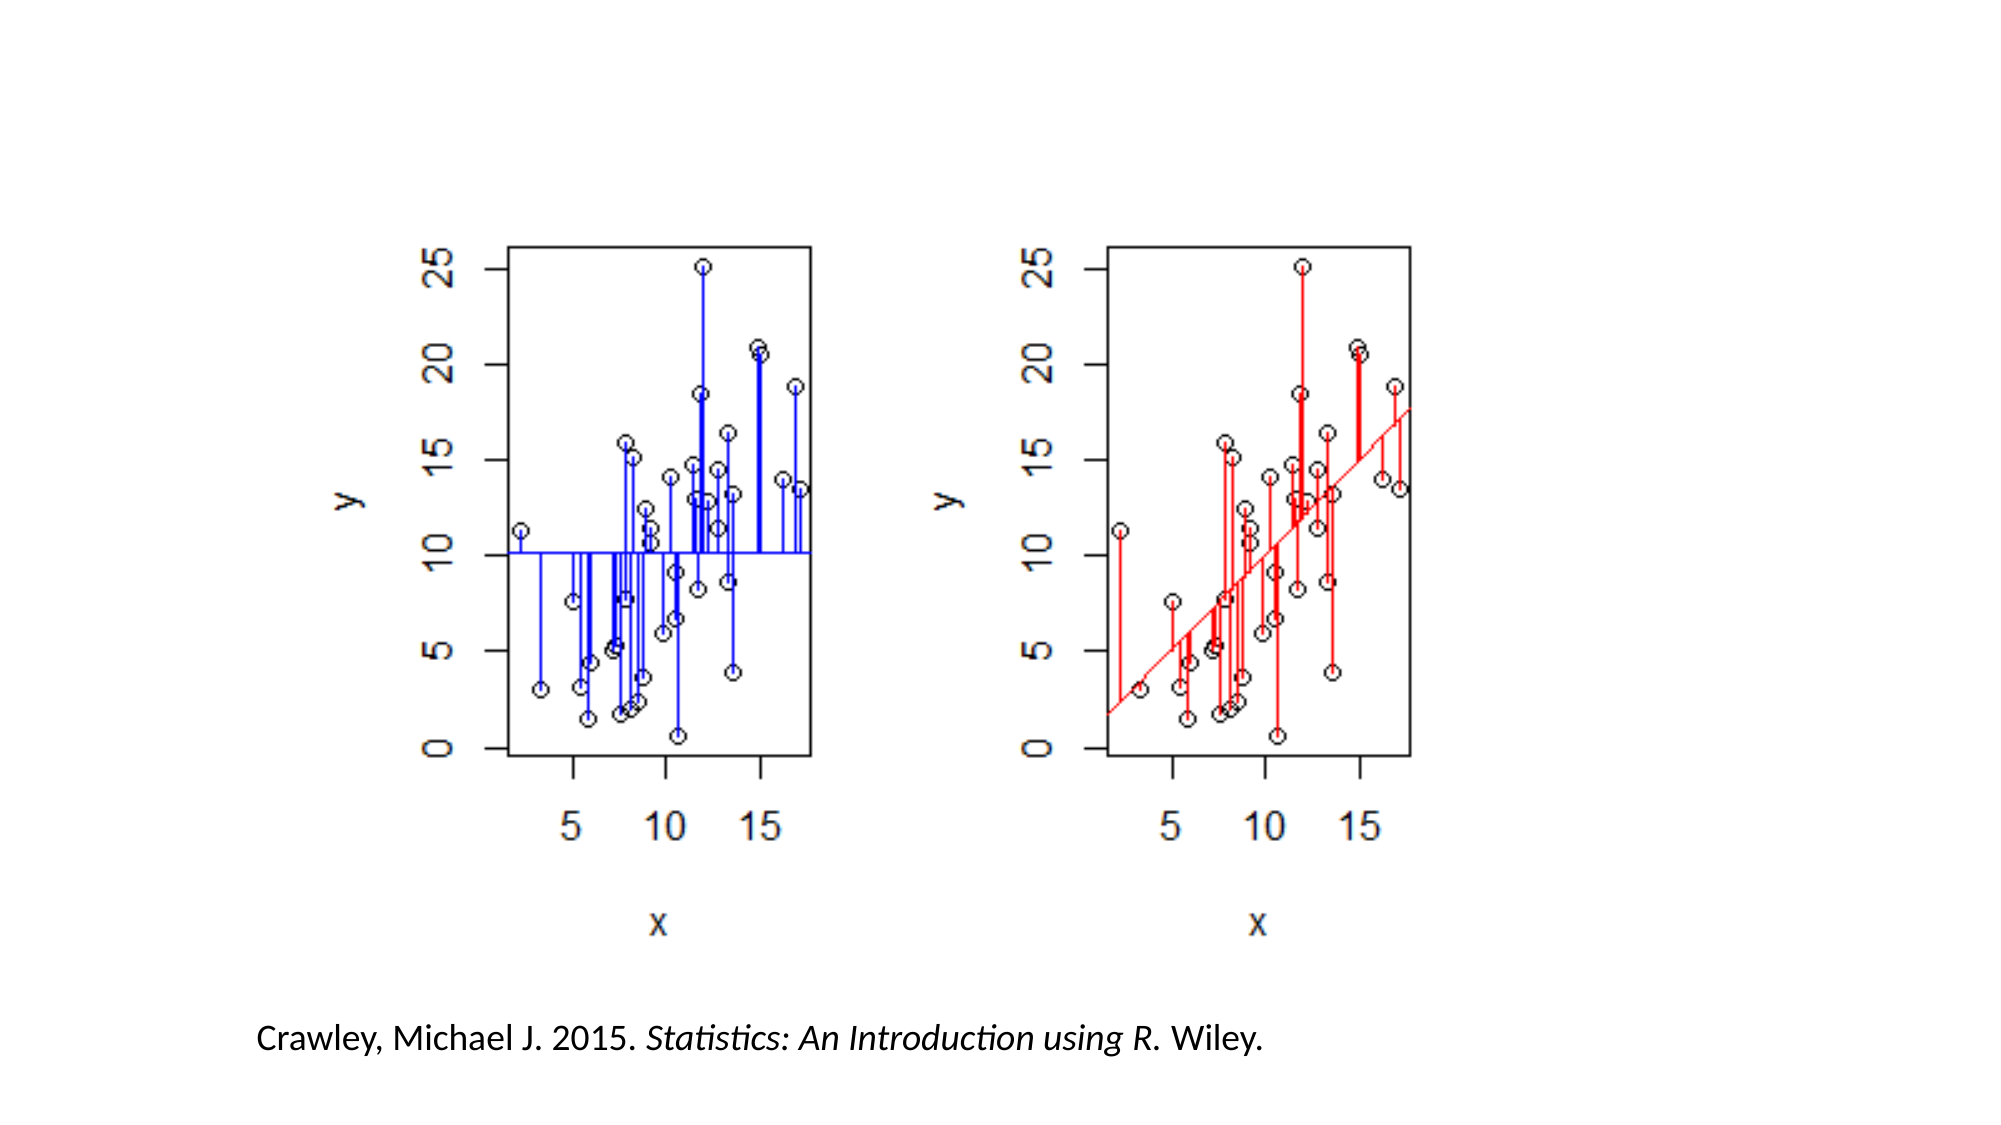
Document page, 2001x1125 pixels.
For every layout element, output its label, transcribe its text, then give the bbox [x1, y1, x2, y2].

picture [313, 56, 1512, 995]
text_box Crawley, Michael J. 2015. Statistics: An Introduction using R. Wiley. [241, 1005, 1759, 1066]
